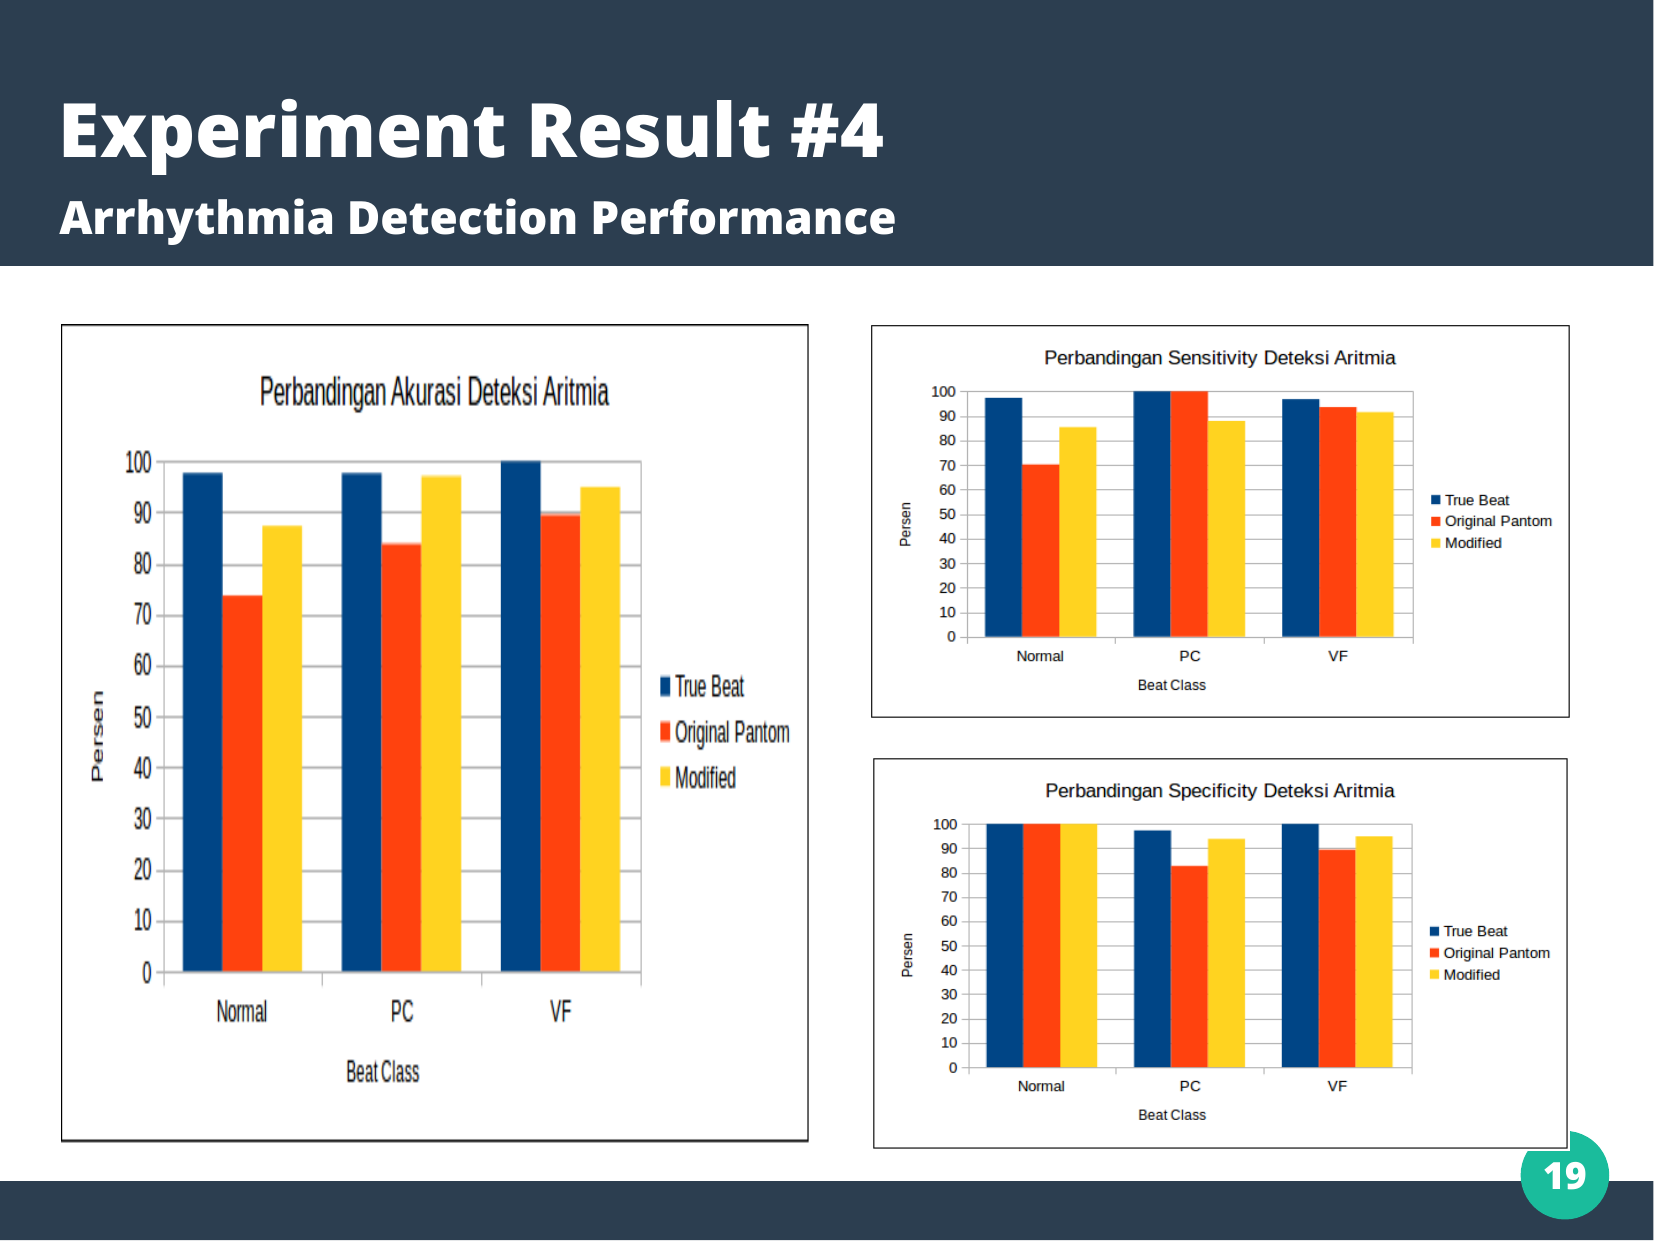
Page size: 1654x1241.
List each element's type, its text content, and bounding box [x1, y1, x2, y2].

title Arrhythmia Detection Performance [59, 167, 1595, 267]
picture [61, 324, 810, 1150]
title Experiment Result #4 [58, 49, 1595, 207]
picture [870, 324, 1571, 719]
picture [871, 756, 1570, 1151]
